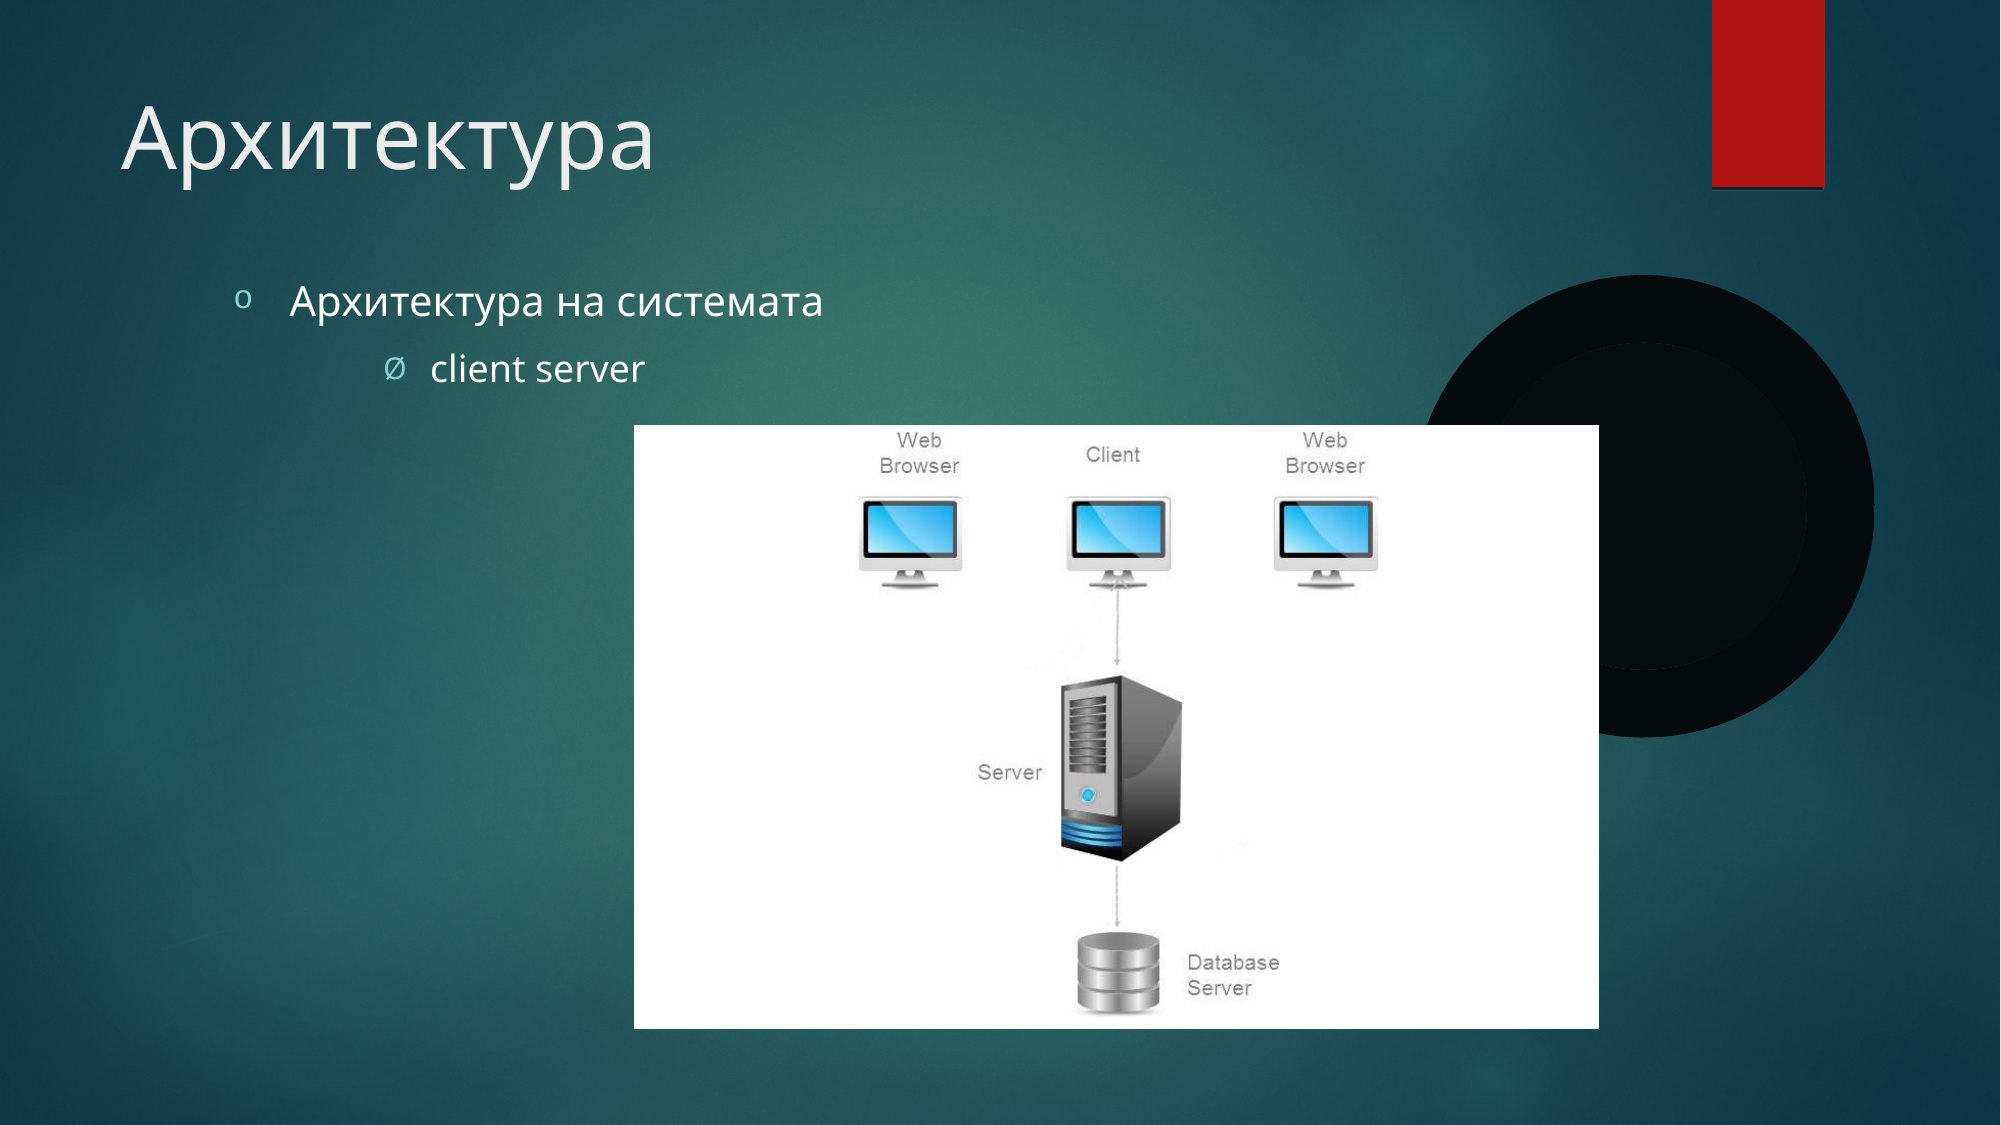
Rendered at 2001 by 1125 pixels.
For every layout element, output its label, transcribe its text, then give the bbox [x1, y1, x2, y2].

text_box Архитектура на системата client server [218, 266, 1686, 956]
picture [634, 956, 1599, 1030]
title Архитектура [106, 74, 1649, 305]
